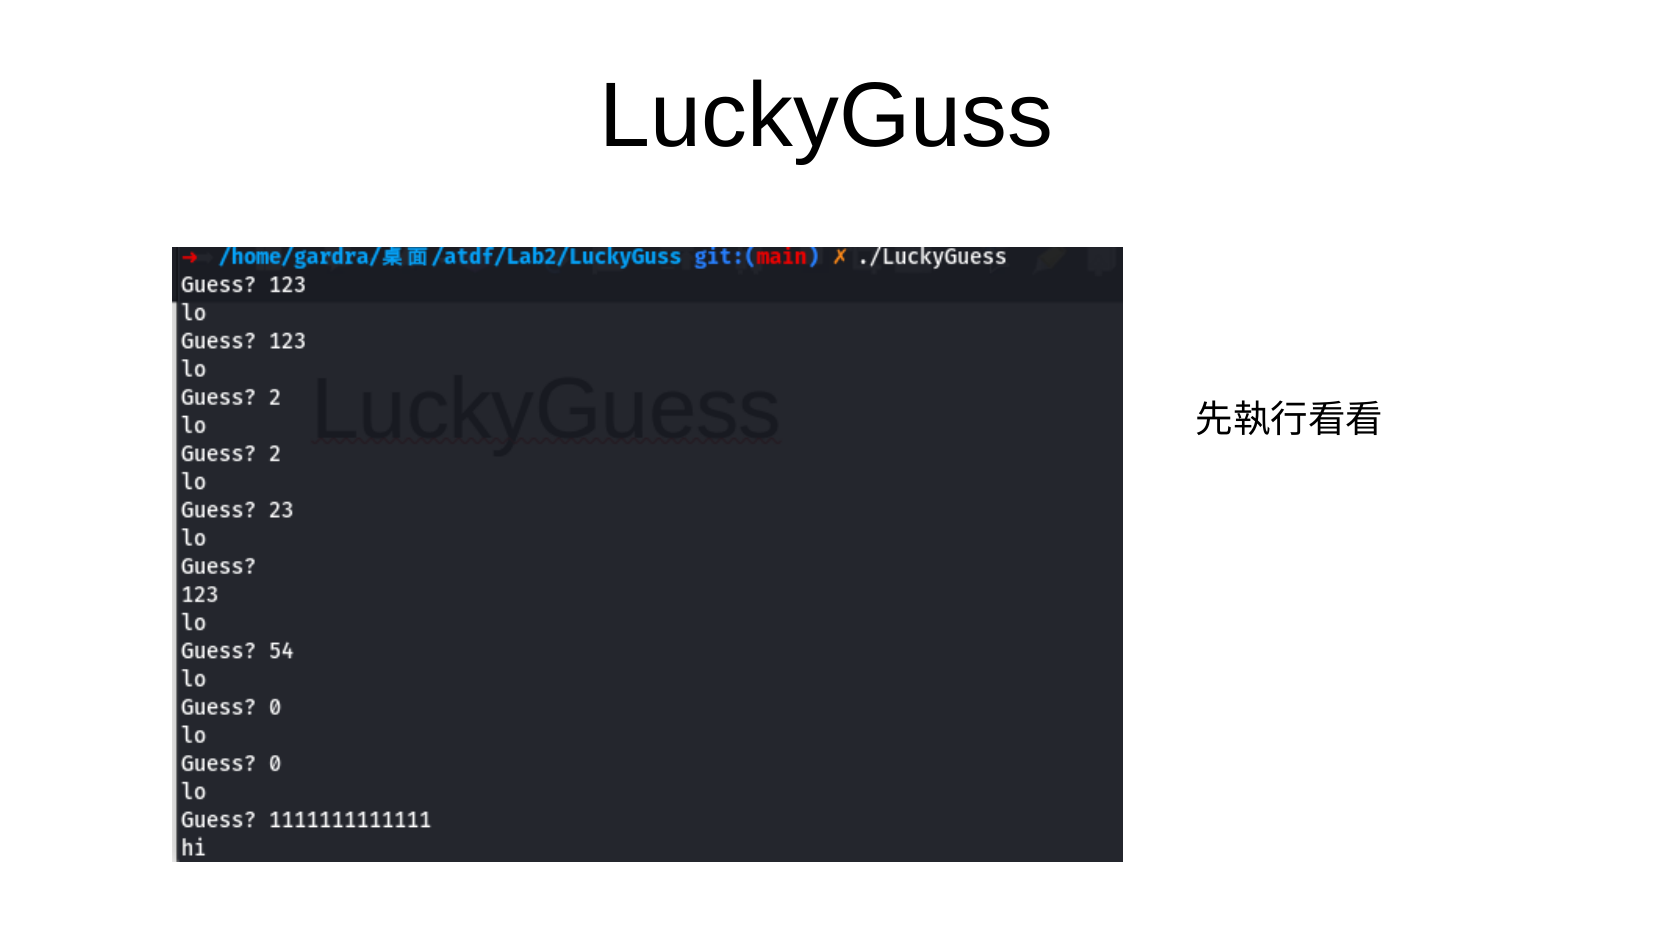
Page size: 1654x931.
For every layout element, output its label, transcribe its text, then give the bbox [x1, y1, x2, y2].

title LuckyGuss [82, 37, 1571, 193]
picture [172, 247, 1123, 863]
text_box 先執行看看 [1181, 381, 1607, 544]
